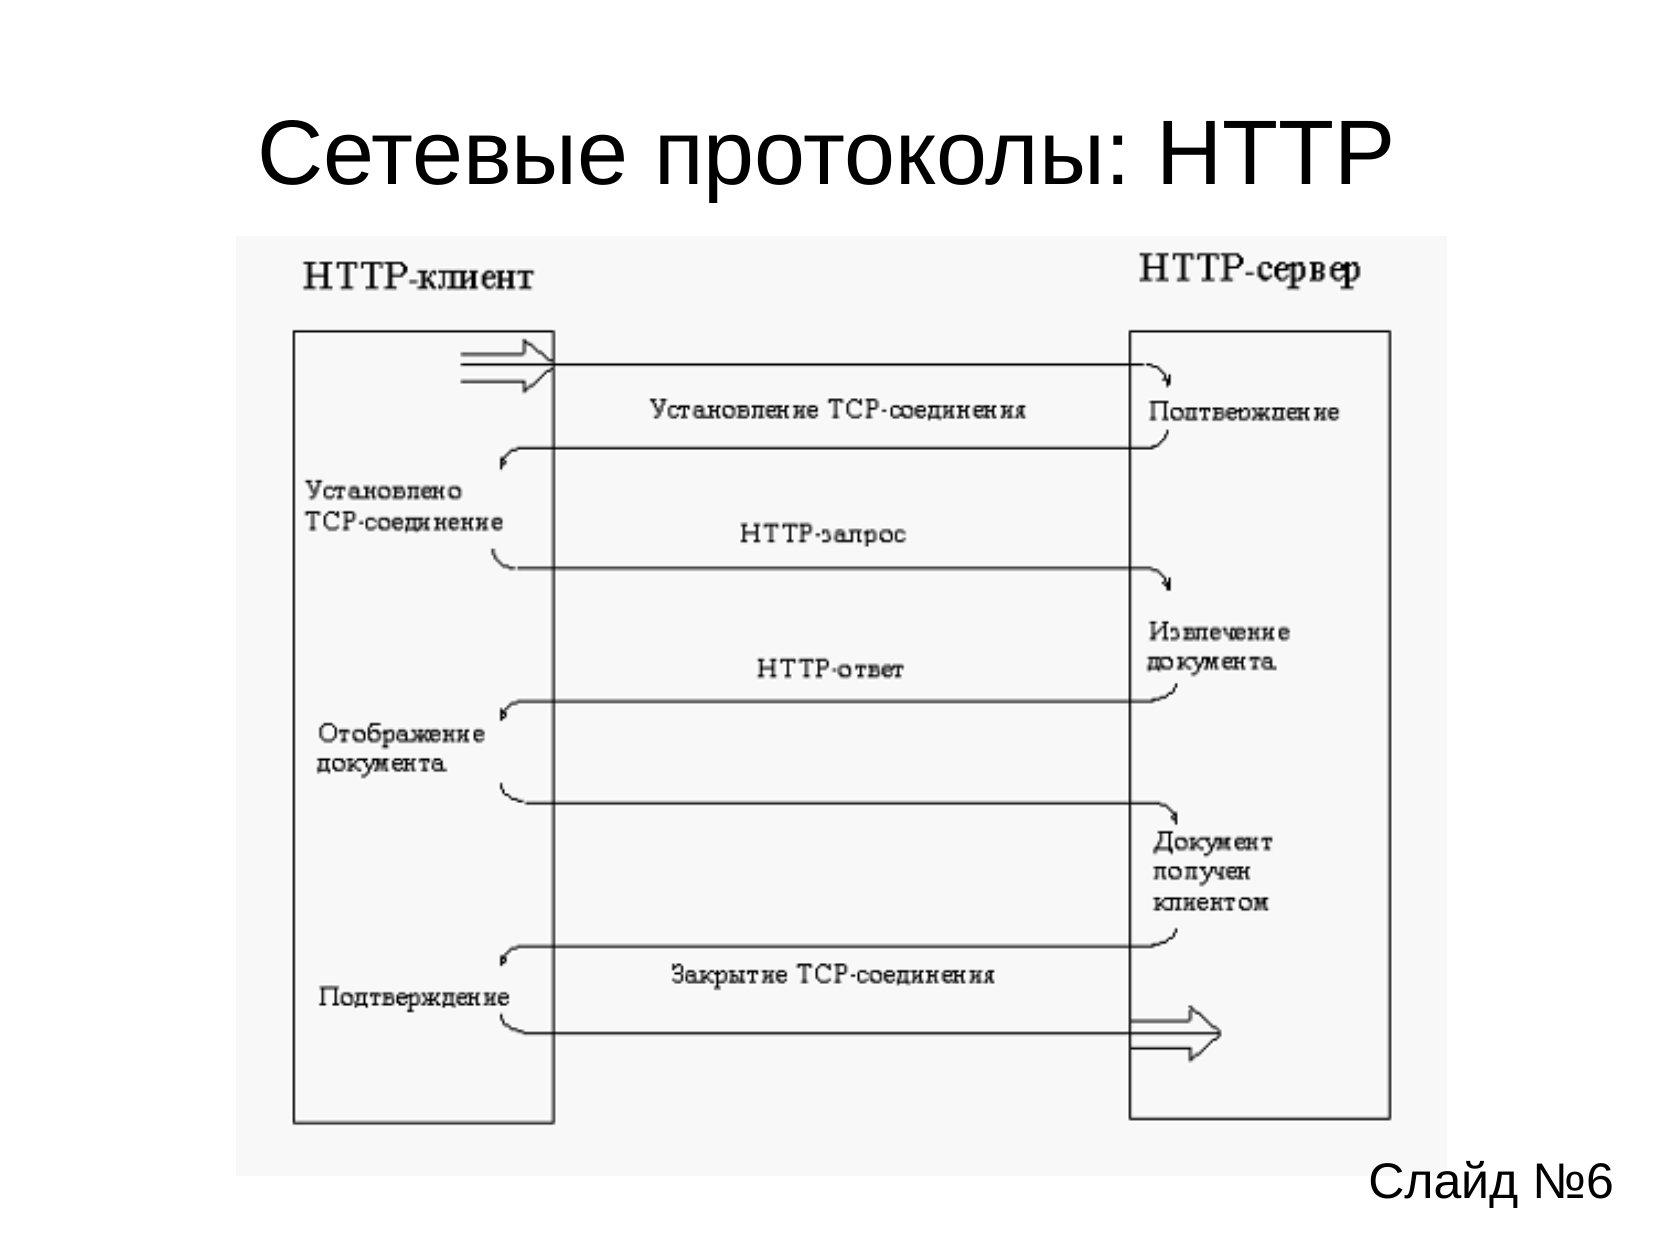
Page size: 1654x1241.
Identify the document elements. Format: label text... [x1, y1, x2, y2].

title Сетевые протоколы: HTTP [82, 56, 1571, 250]
text_box Слайд №6 [1328, 1122, 1654, 1241]
picture [236, 236, 1447, 1176]
